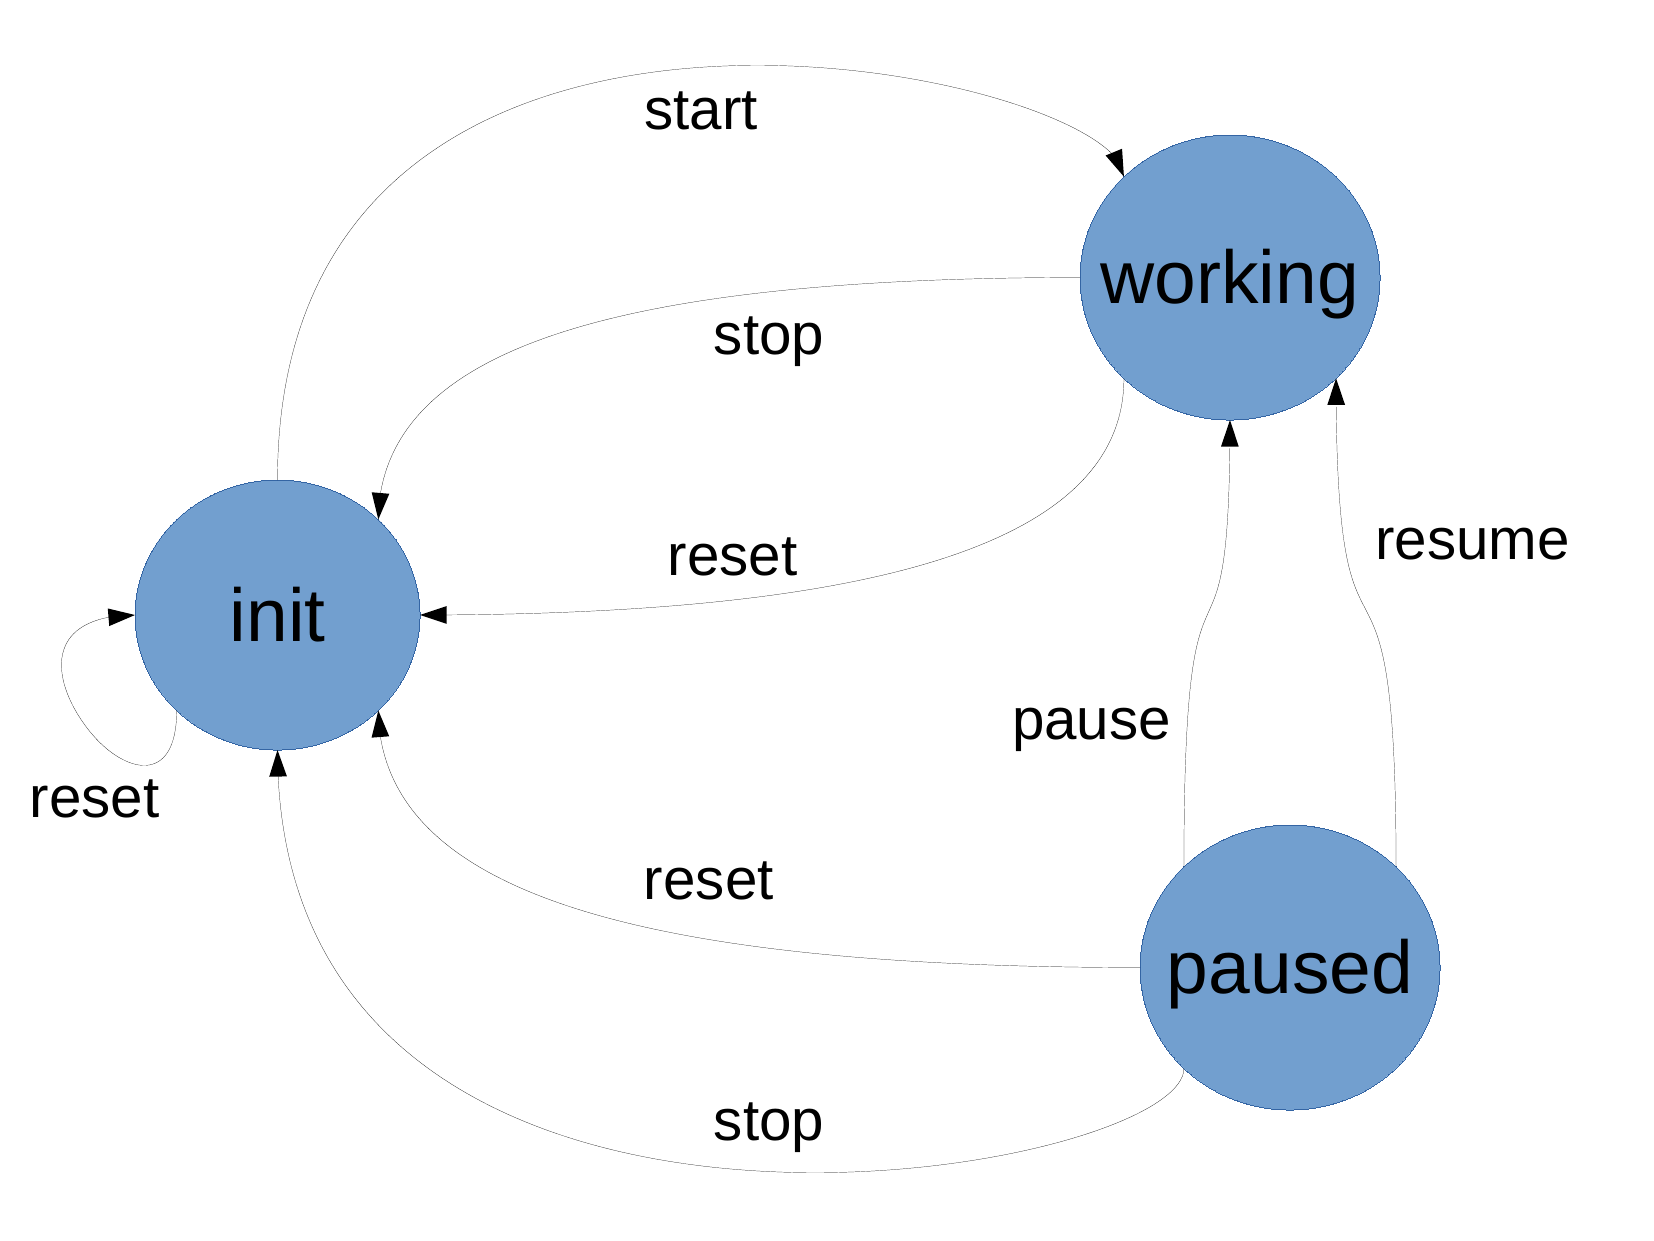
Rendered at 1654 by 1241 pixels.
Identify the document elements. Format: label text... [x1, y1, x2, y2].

text_box start [629, 69, 773, 150]
text_box working [1080, 135, 1381, 421]
text_box resume [1360, 499, 1586, 580]
text_box reset [629, 839, 789, 920]
text_box pause [997, 679, 1187, 760]
text_box paused [1140, 825, 1441, 1111]
text_box stop [699, 294, 840, 375]
text_box stop [699, 1080, 840, 1161]
text_box reset [15, 757, 175, 838]
text_box reset [652, 514, 813, 596]
text_box init [135, 480, 421, 751]
